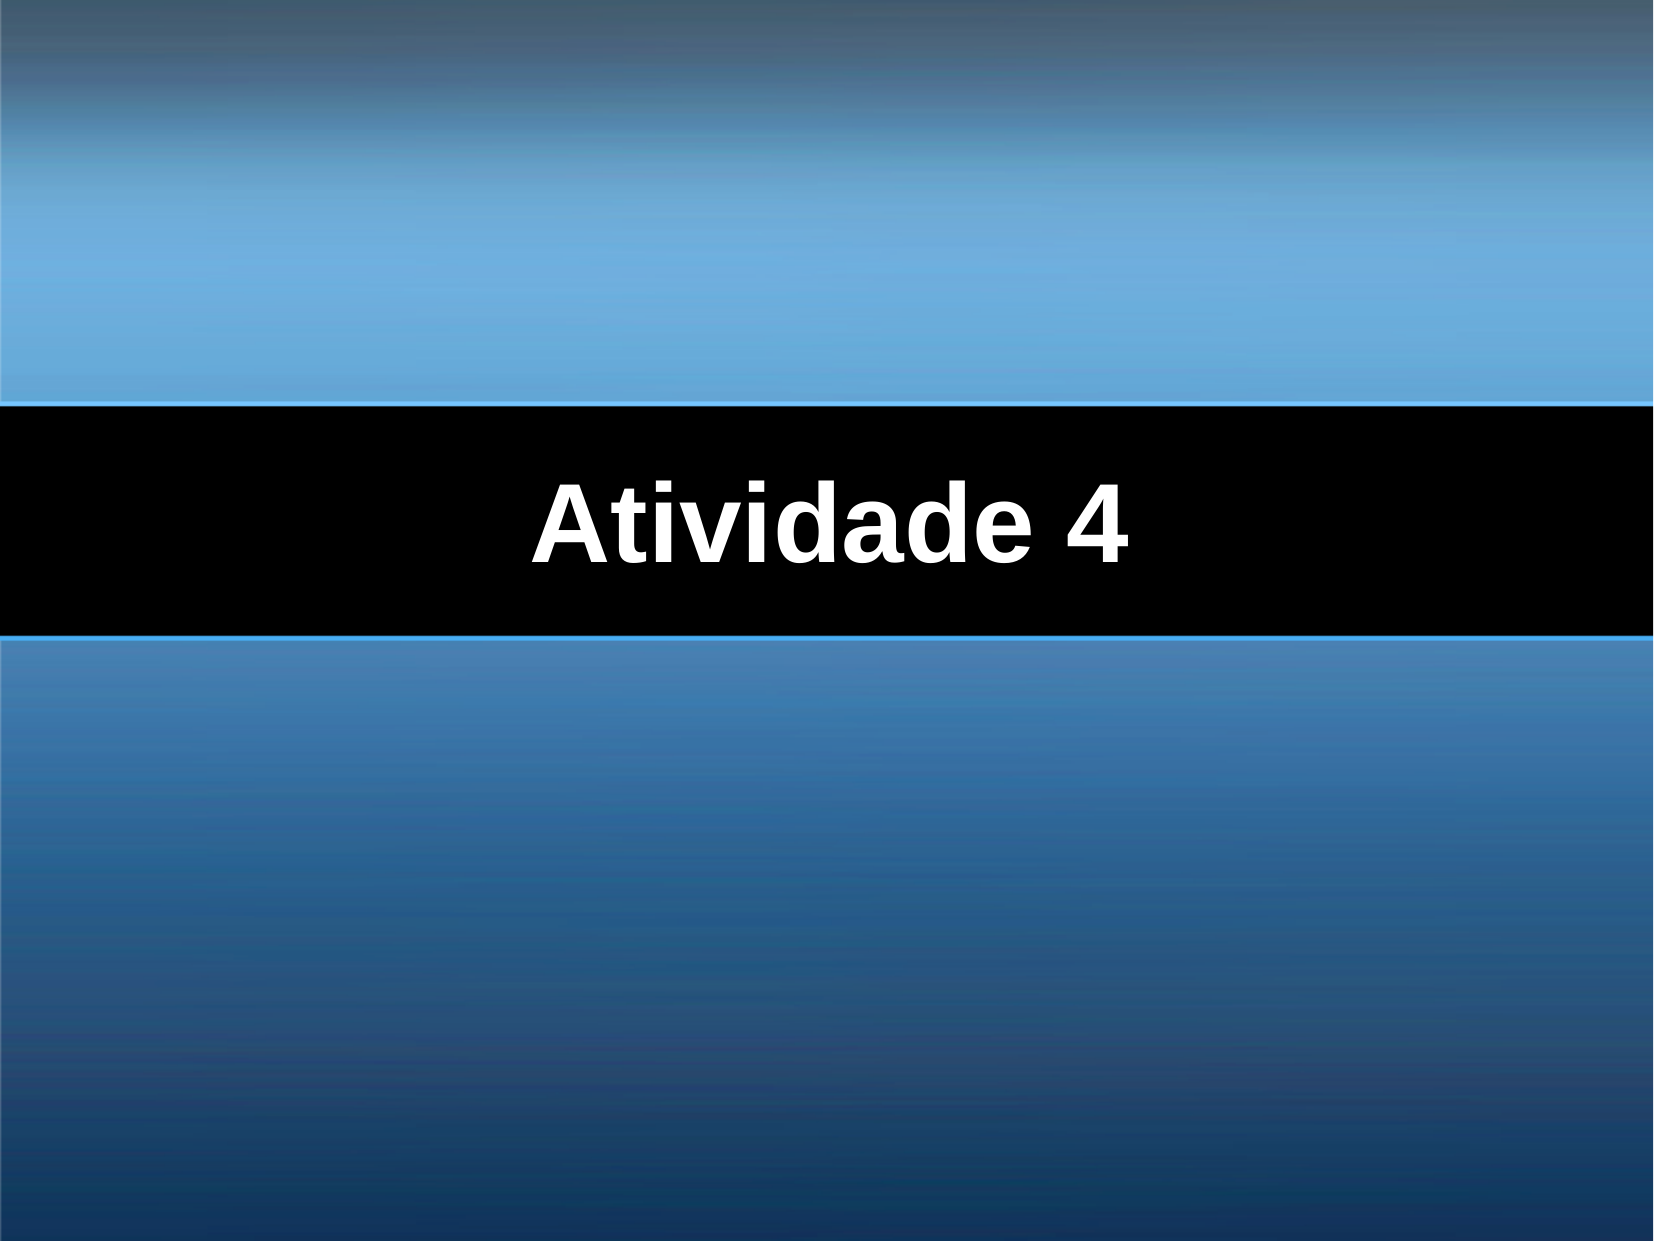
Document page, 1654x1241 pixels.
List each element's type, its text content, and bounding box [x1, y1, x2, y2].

picture [0, 0, 1654, 1241]
title Atividade 4 [123, 419, 1536, 627]
